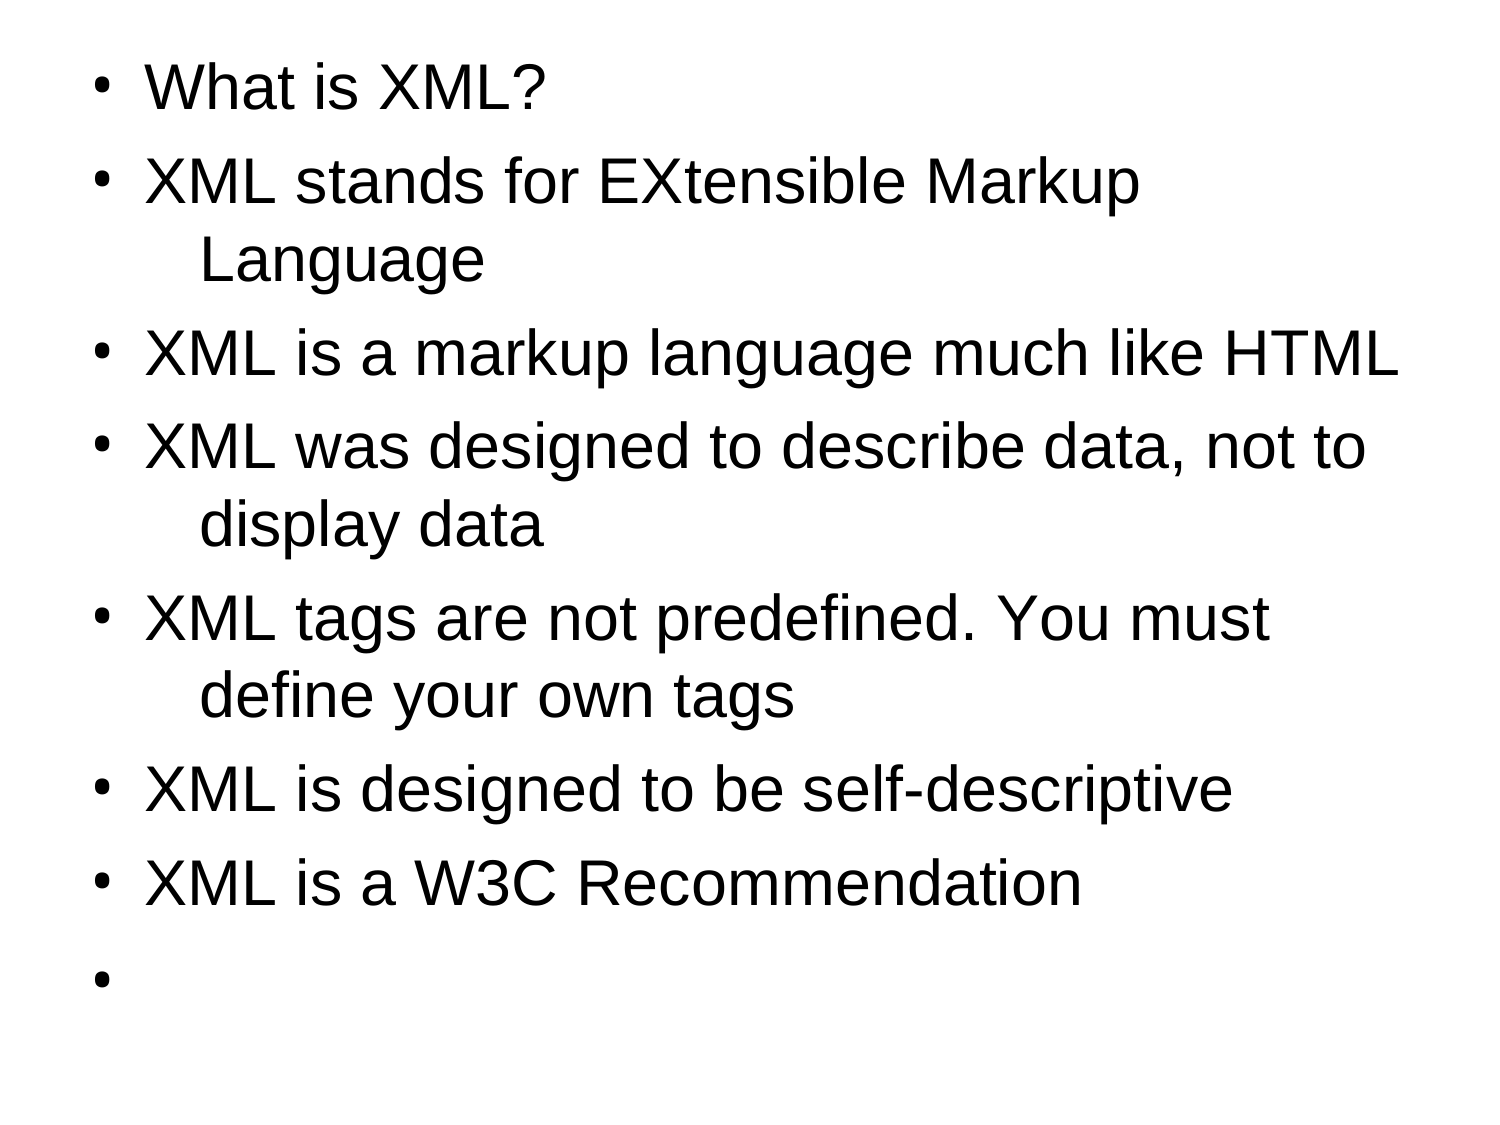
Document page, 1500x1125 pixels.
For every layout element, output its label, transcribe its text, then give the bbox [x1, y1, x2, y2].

list What is XML? XML stands for EXtensible Markup Language XML is a markup language much like HTML XML was designed to describe data, not to display data XML tags are not predefined. You must define your own tags XML is designed to be self-descriptive XML is a W3C Recommendation [75, 37, 1426, 1005]
